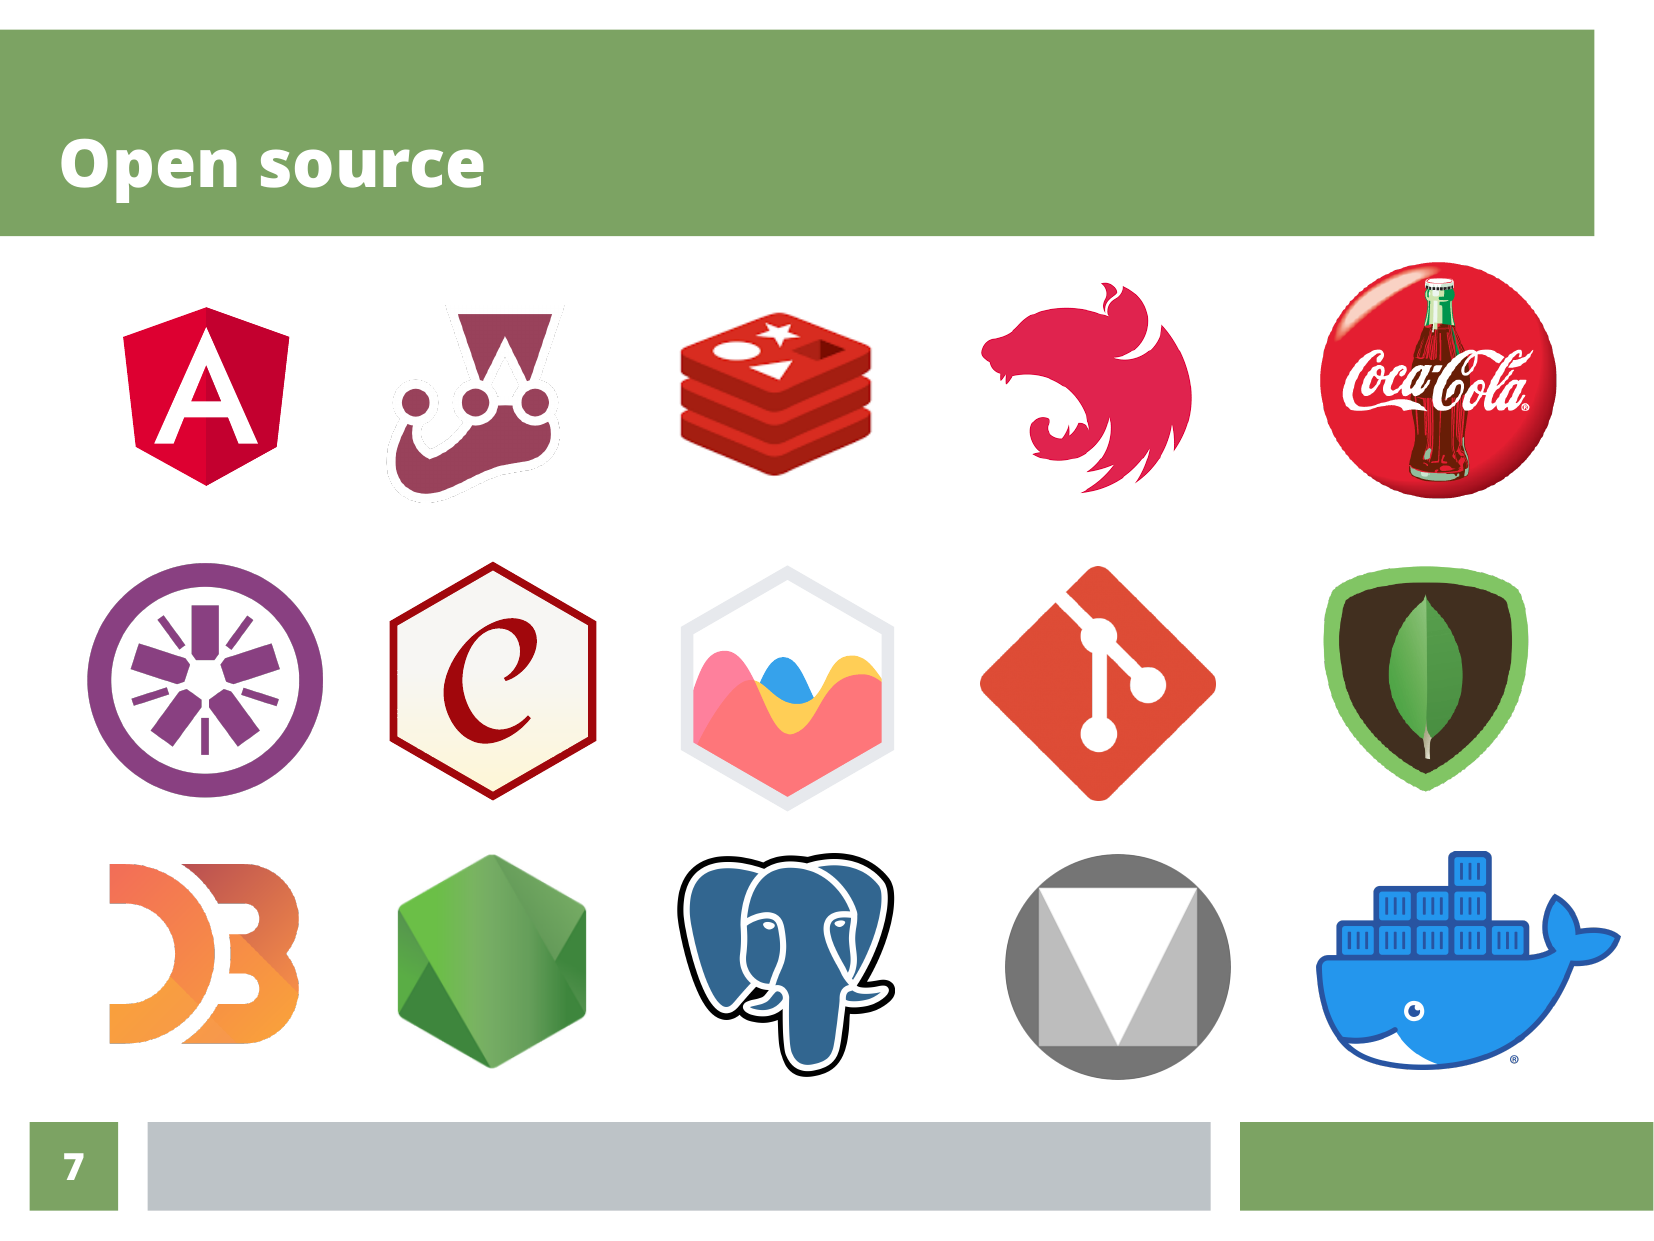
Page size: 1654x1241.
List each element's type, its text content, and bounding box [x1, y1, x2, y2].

picture [980, 566, 1216, 801]
picture [389, 560, 597, 801]
picture [1316, 851, 1621, 1070]
picture [1005, 854, 1231, 1080]
picture [87, 563, 323, 798]
picture [375, 240, 1198, 837]
picture [371, 824, 612, 1099]
title Open source [59, 59, 1595, 207]
picture [1306, 565, 1538, 803]
picture [1275, 217, 1601, 543]
picture [90, 839, 318, 1068]
picture [677, 853, 895, 1077]
picture [94, 280, 319, 505]
